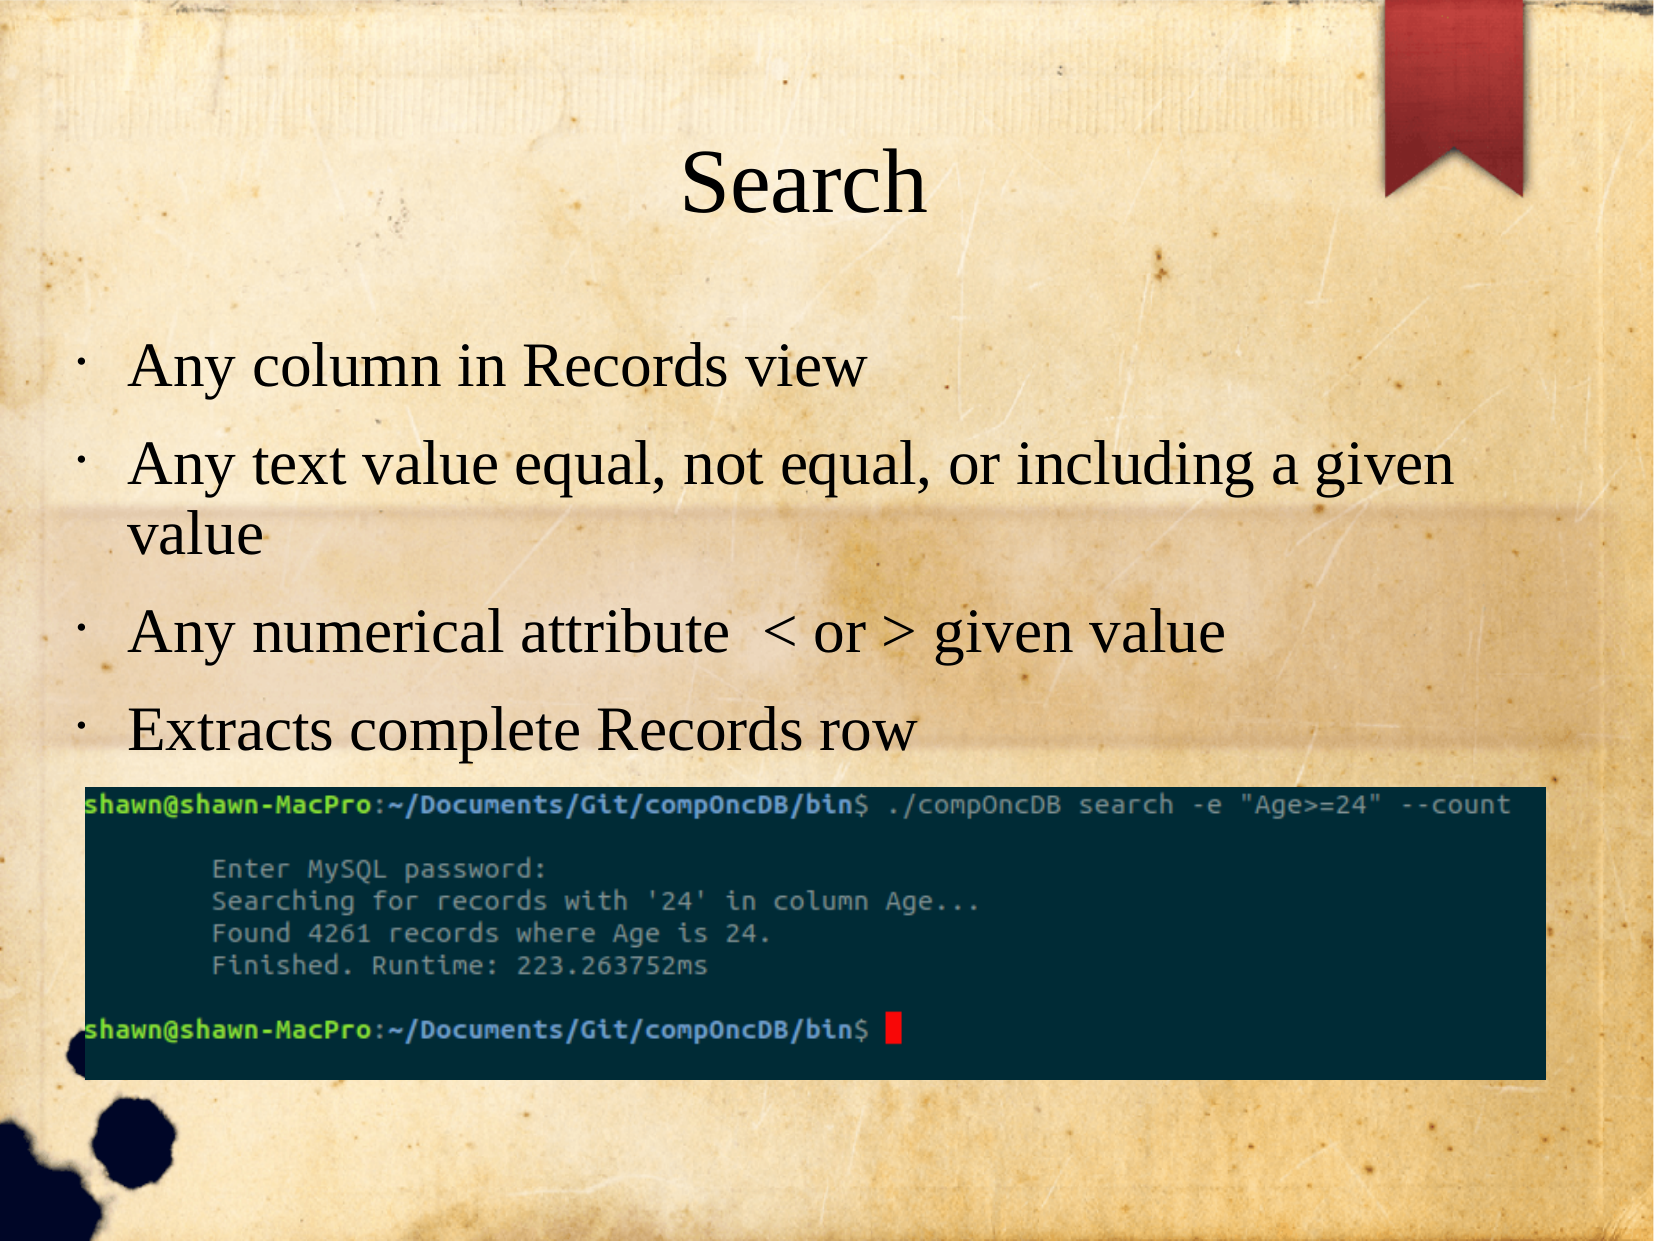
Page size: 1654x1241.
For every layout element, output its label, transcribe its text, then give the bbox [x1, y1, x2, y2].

title Search [60, 77, 1549, 286]
picture [0, 0, 1654, 1241]
list Any column in Records view Any text value equal, not equal, or including a given value Any numerical attribute < or > given value Extracts complete Records row [60, 330, 1539, 766]
